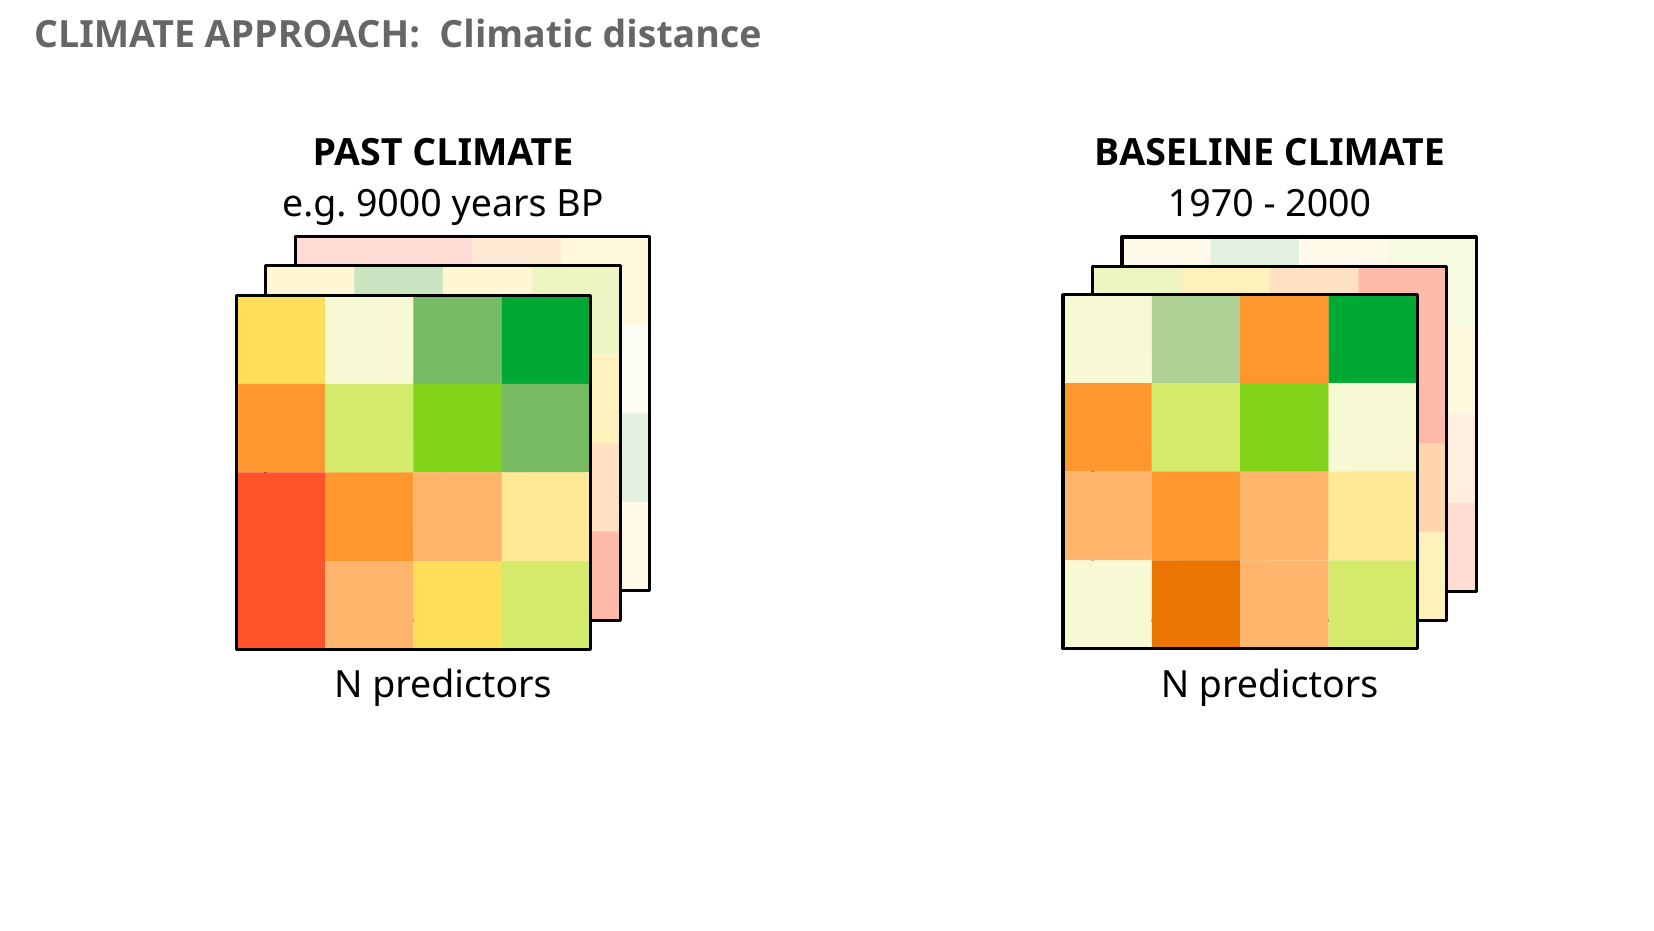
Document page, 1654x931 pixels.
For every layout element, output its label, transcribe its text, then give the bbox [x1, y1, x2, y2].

text_box [1094, 268, 1445, 619]
text_box [1122, 236, 1477, 592]
text_box BASELINE CLIMATE 1970 - 2000 [1062, 118, 1477, 236]
text_box N predictors [1062, 649, 1477, 716]
text_box [1065, 296, 1416, 647]
text_box PAST CLIMATE e.g. 9000 years BP [236, 118, 650, 235]
text_box [267, 267, 619, 619]
text_box [238, 297, 589, 648]
text_box N predictors [236, 649, 650, 716]
text_box CLIMATE APPROACH: Climatic distance [0, 0, 1654, 117]
text_box [295, 236, 650, 591]
